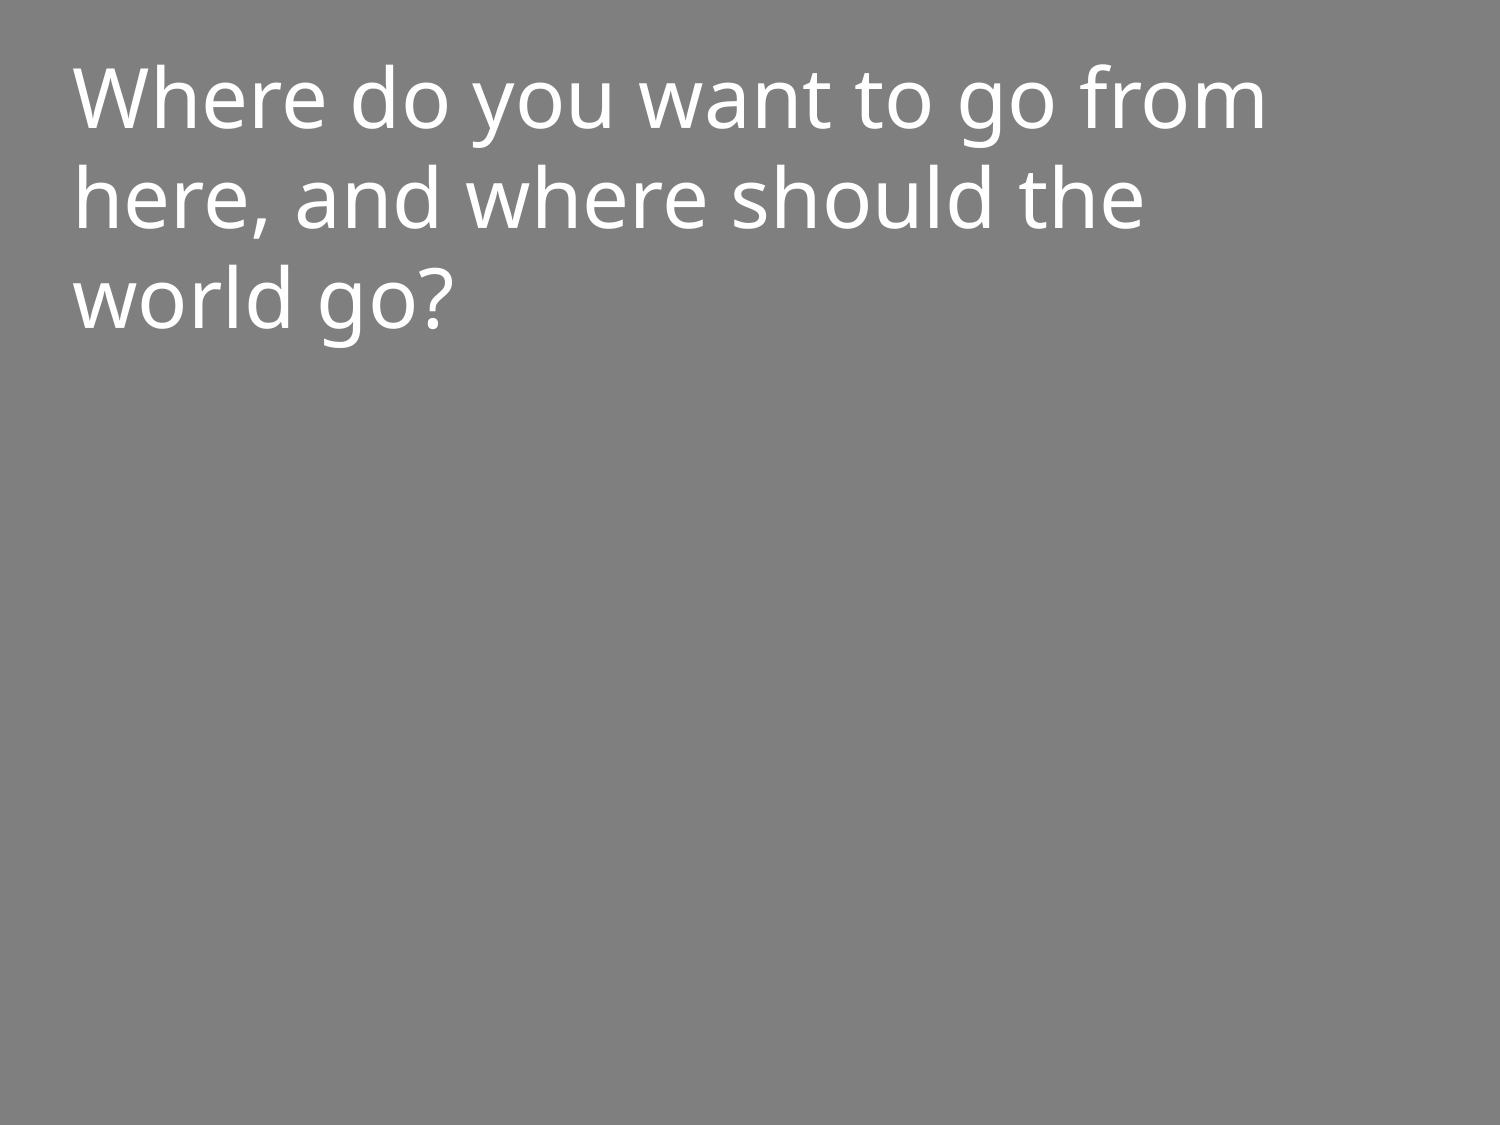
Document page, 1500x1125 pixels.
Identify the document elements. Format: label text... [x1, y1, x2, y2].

title Where do you want to go from here, and where should the world go? [57, 37, 1318, 213]
list [57, 239, 1318, 1015]
